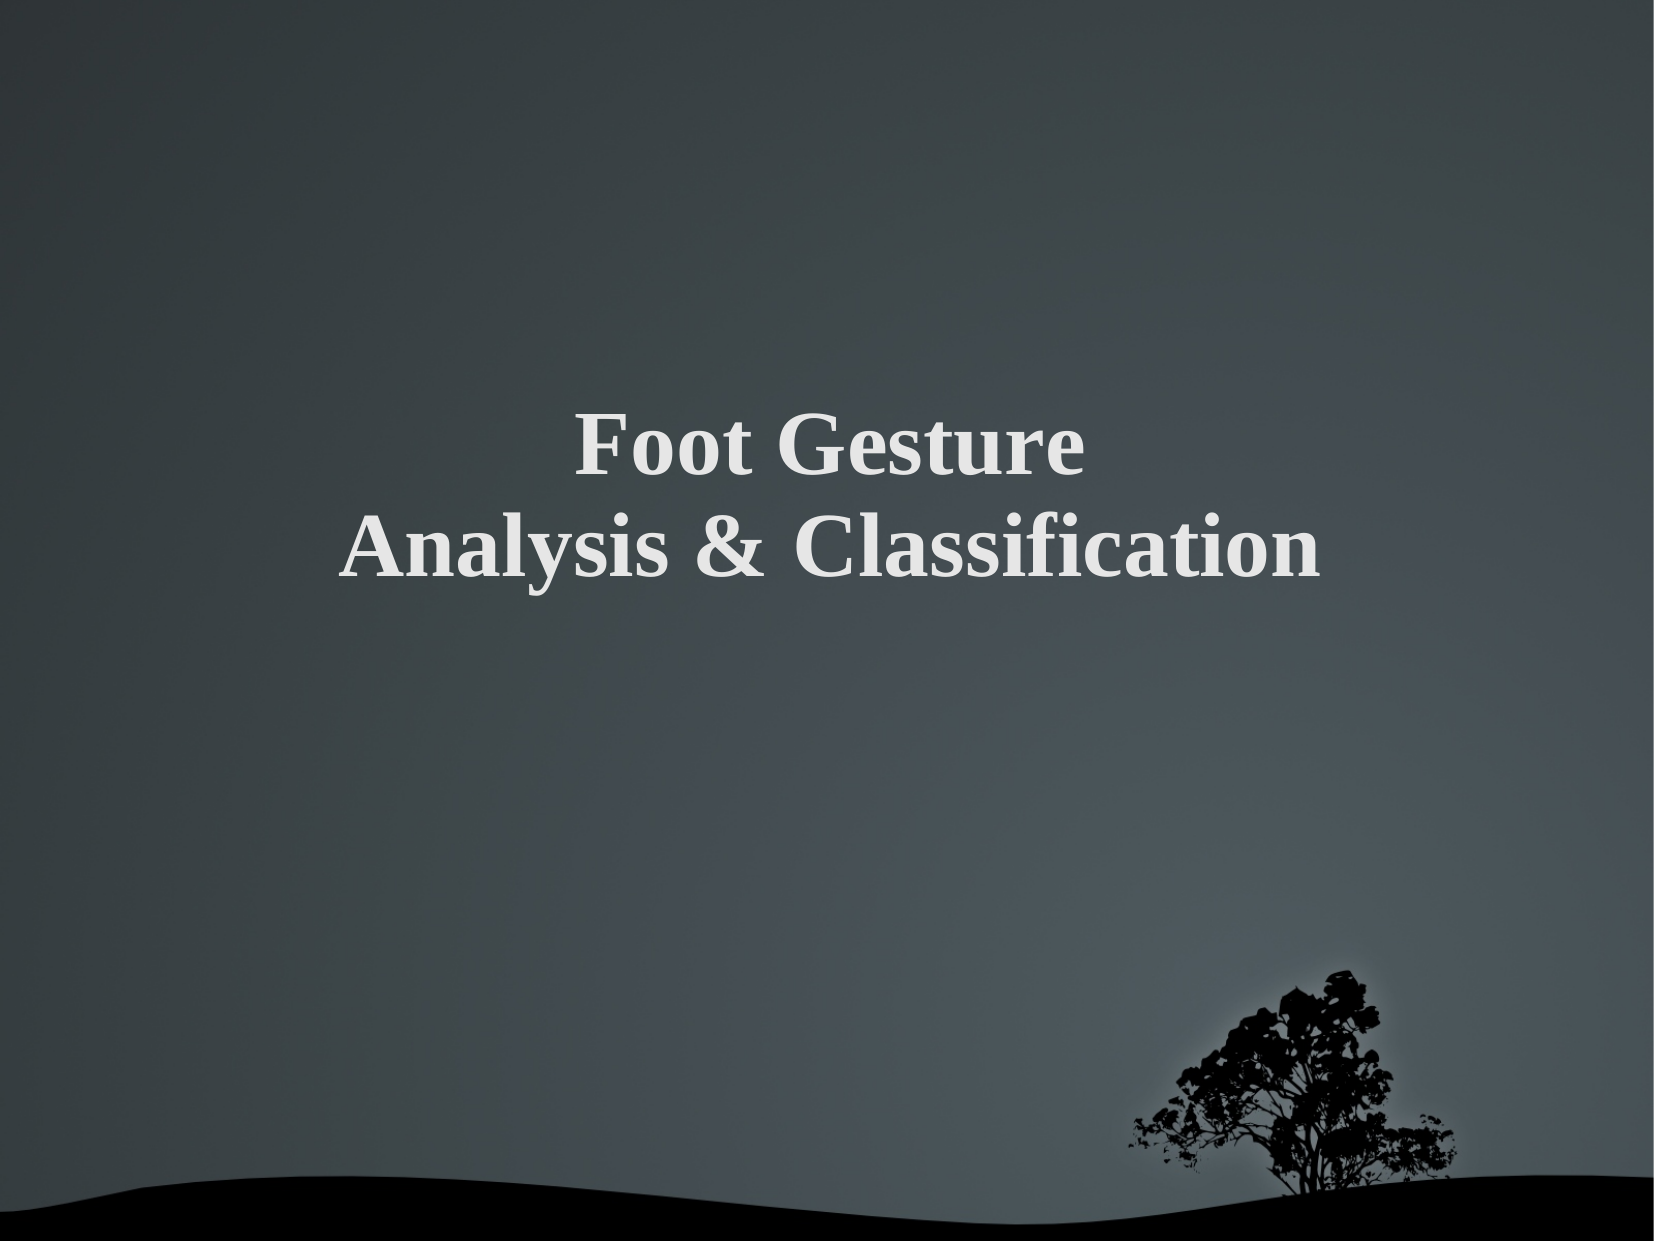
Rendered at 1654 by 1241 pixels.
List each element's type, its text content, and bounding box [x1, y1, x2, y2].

title Foot Gesture Analysis & Classification [1571, 375, 1576, 615]
picture [0, 0, 1654, 1241]
subtitle [82, 49, 1571, 1109]
